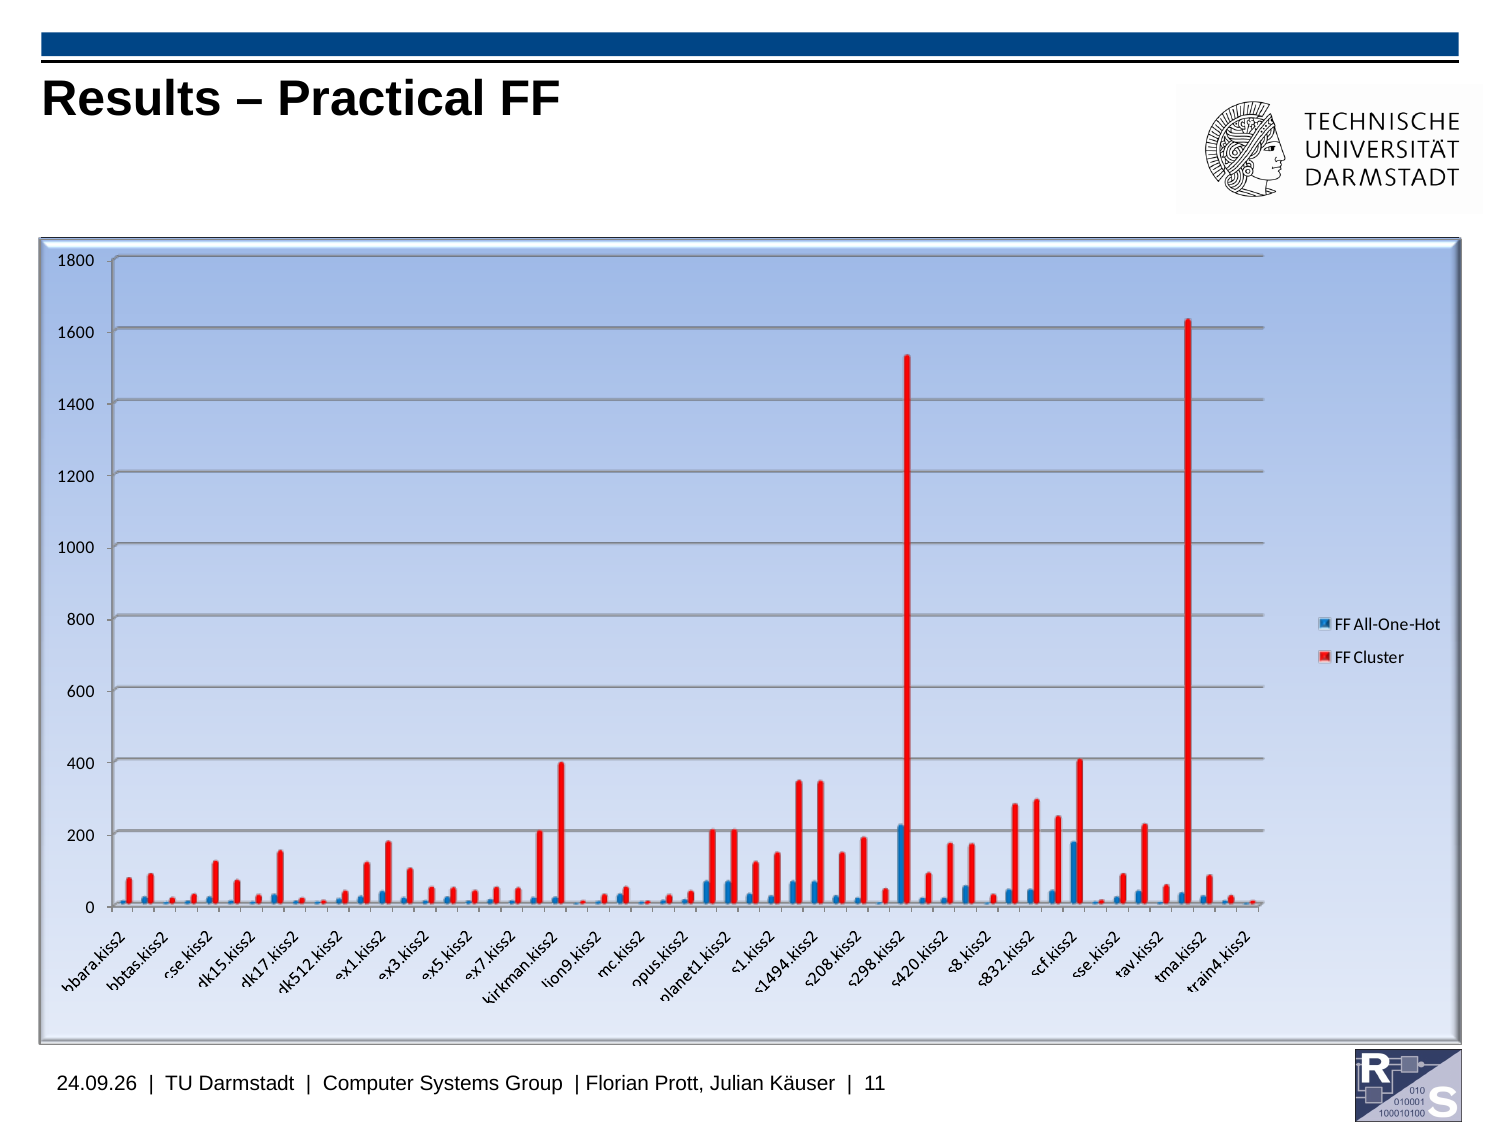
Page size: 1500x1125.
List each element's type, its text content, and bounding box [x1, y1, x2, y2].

picture [35, 234, 1463, 1046]
title Results – Practical FF [41, 22, 1131, 174]
picture [1355, 1049, 1462, 1122]
